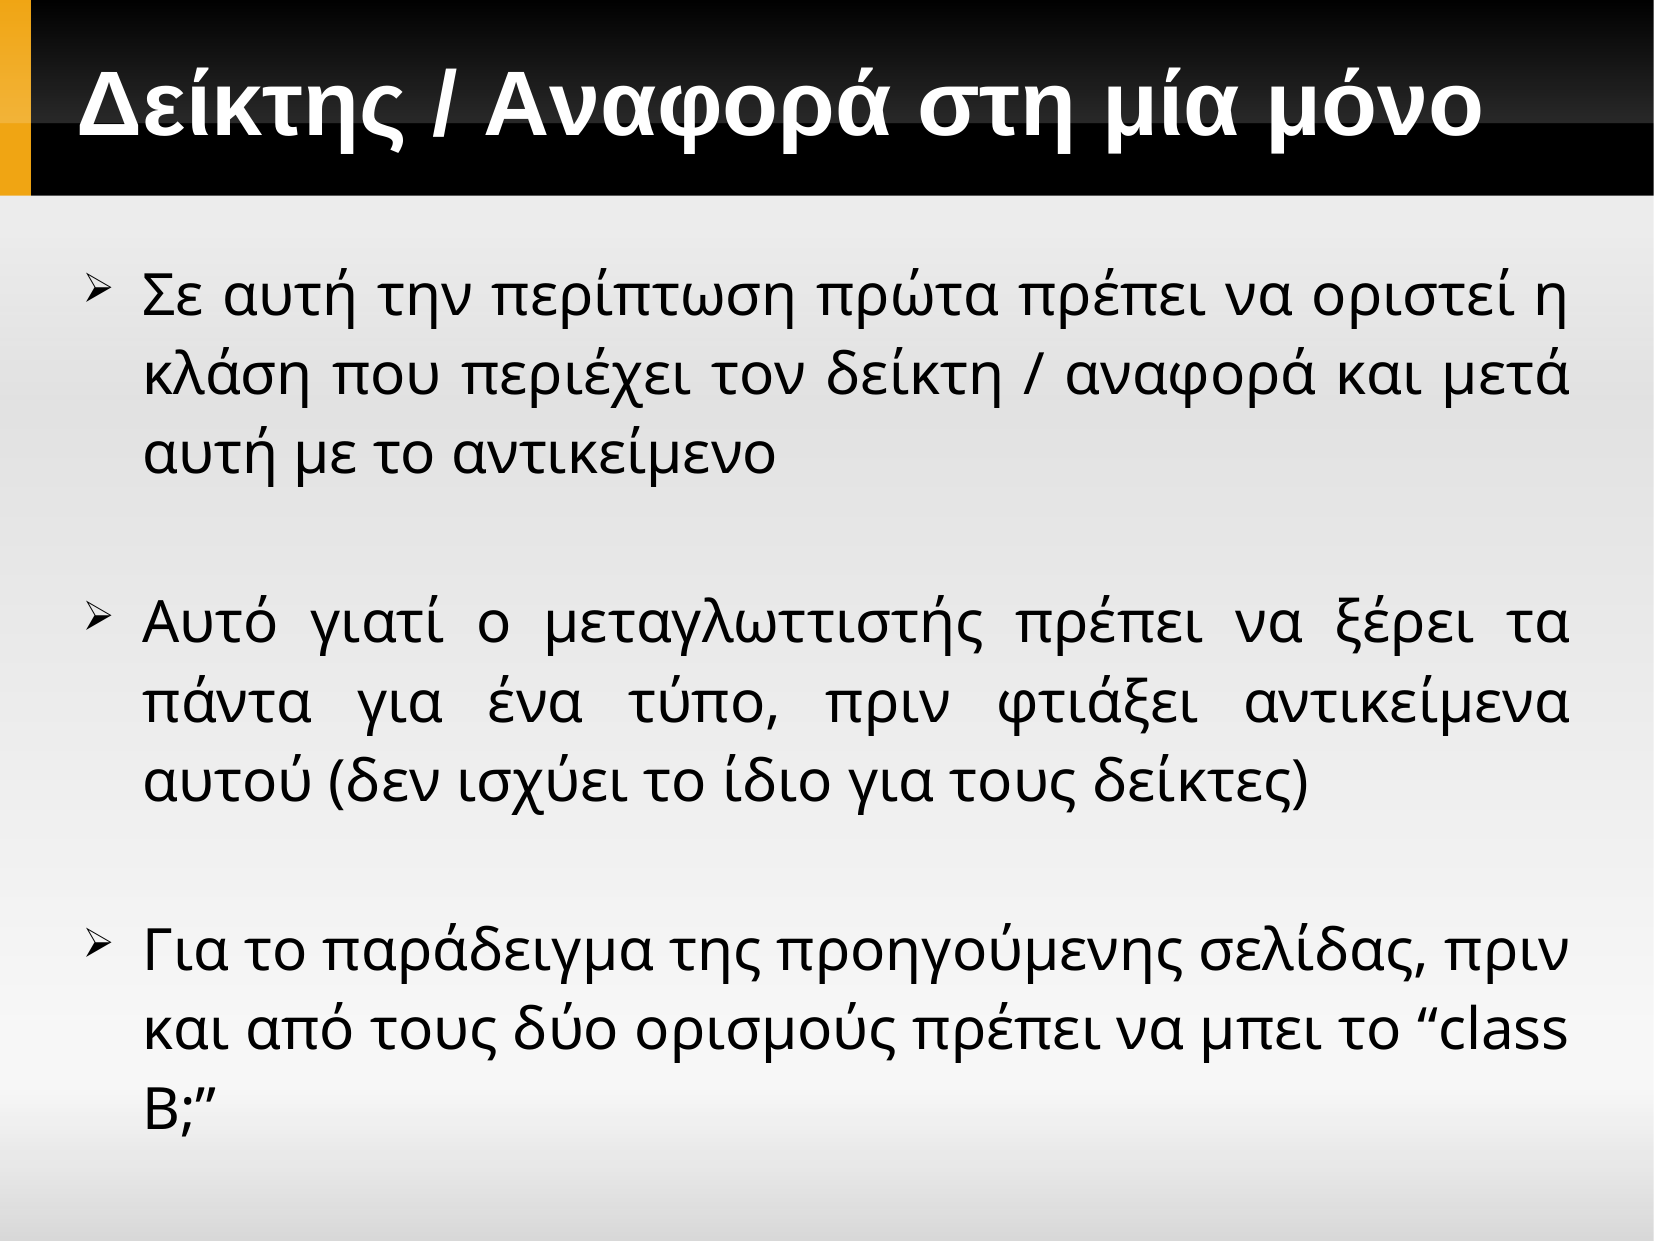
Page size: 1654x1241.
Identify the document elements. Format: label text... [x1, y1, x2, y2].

picture [0, 0, 1654, 1241]
subtitle Σε αυτή την περίπτωση πρώτα πρέπει να οριστεί η κλάση που περιέχει τον δείκτη / αναφορά και μετά αυτή με το αντικείμενο Αυτό γιατί ο μεταγλωττιστής πρέπει να ξέρει τα πάντα για ένα τύπο, πριν φτιάξει αντικείμενα αυτού (δεν ισχύει το ίδιο για τους δείκτες) Για το παράδειγμα της προηγούμενης σελίδας, πριν και από τους δύο ορισμούς πρέπει να μπει το “class B;” [82, 268, 1571, 1131]
title Δείκτης / Αναφορά στη μία μόνο [76, 0, 1565, 208]
